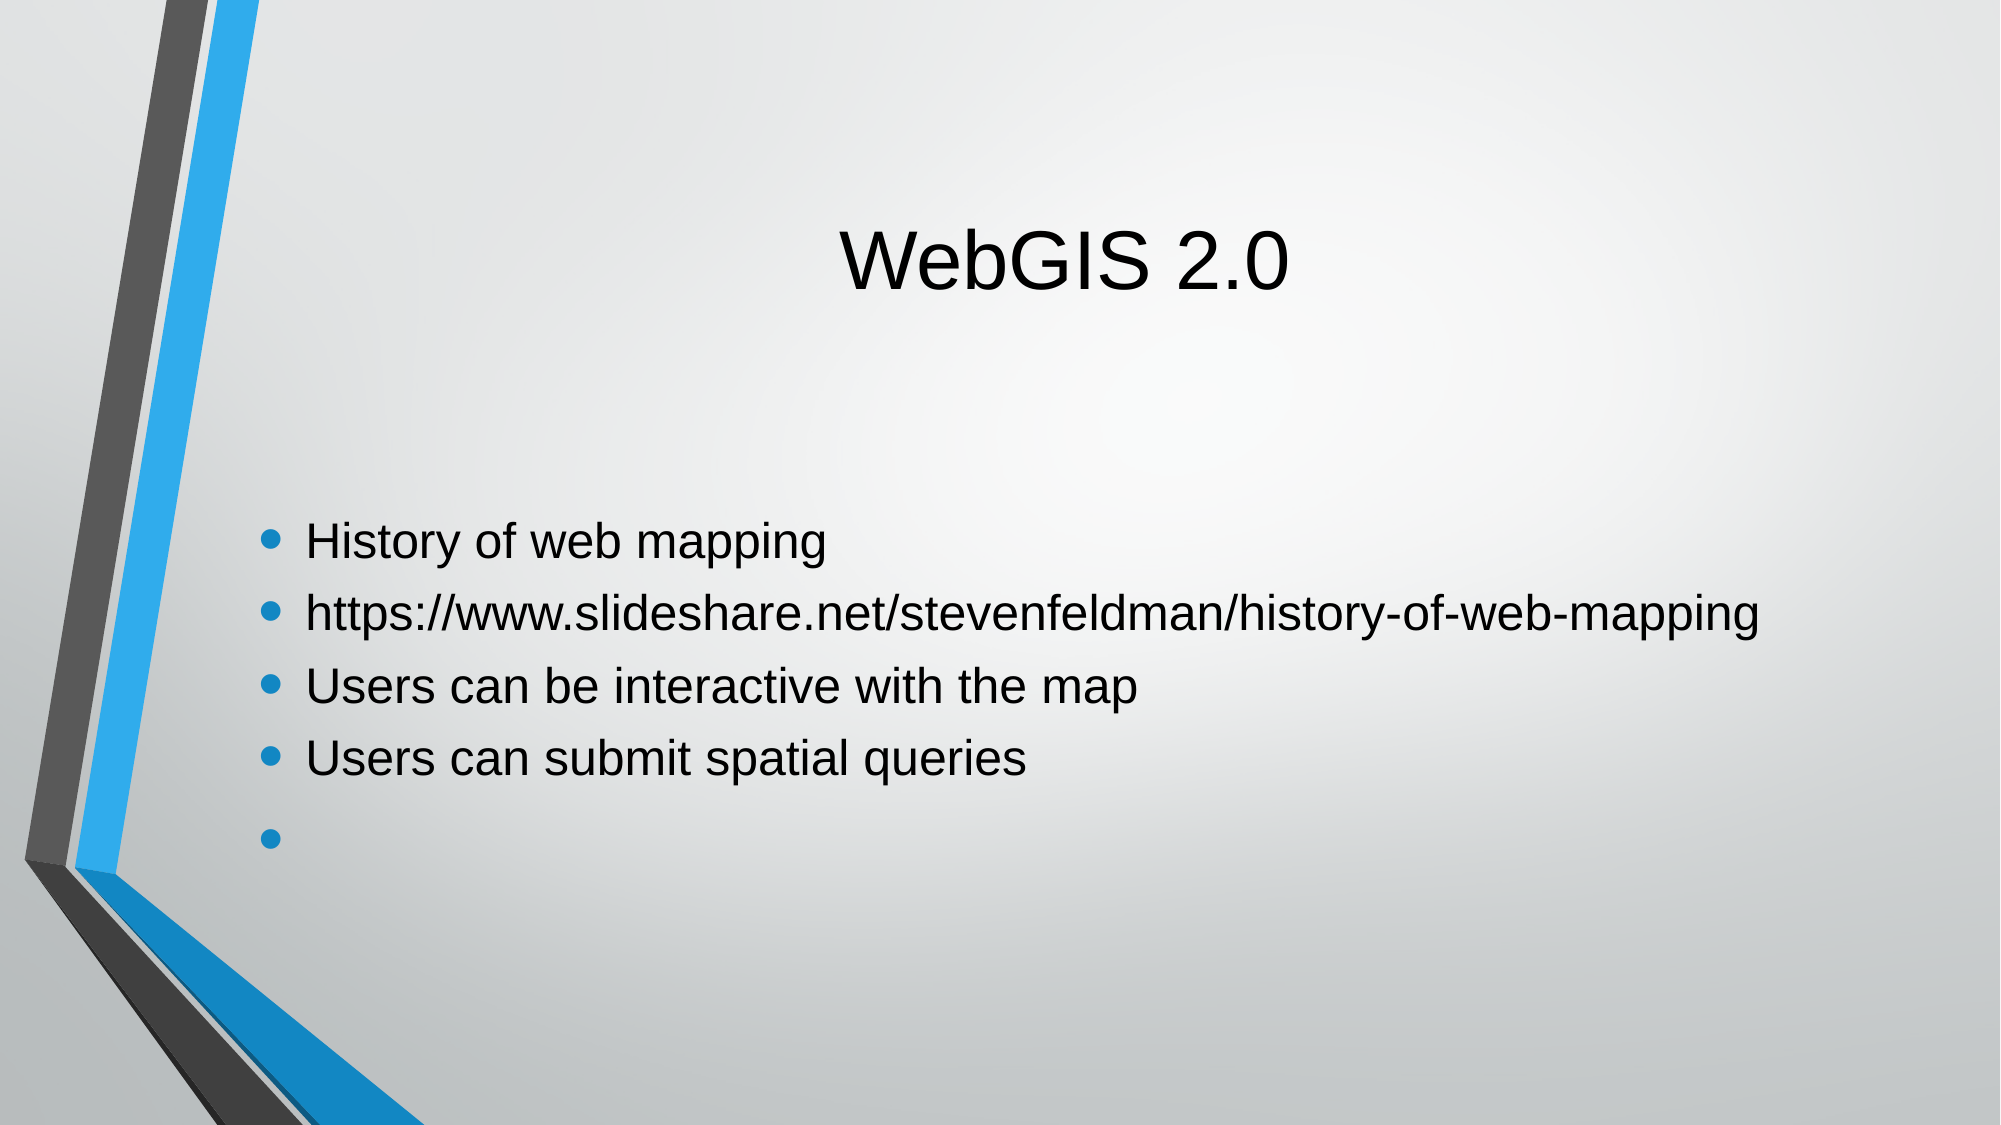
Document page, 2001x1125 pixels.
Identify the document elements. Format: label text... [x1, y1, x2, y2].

title WebGIS 2.0 [243, 112, 1887, 400]
list History of web mapping https://www.slideshare.net/stevenfeldman/history-of-web-mapping Users can be interactive with the map Users can submit spatial queries [243, 437, 1887, 950]
